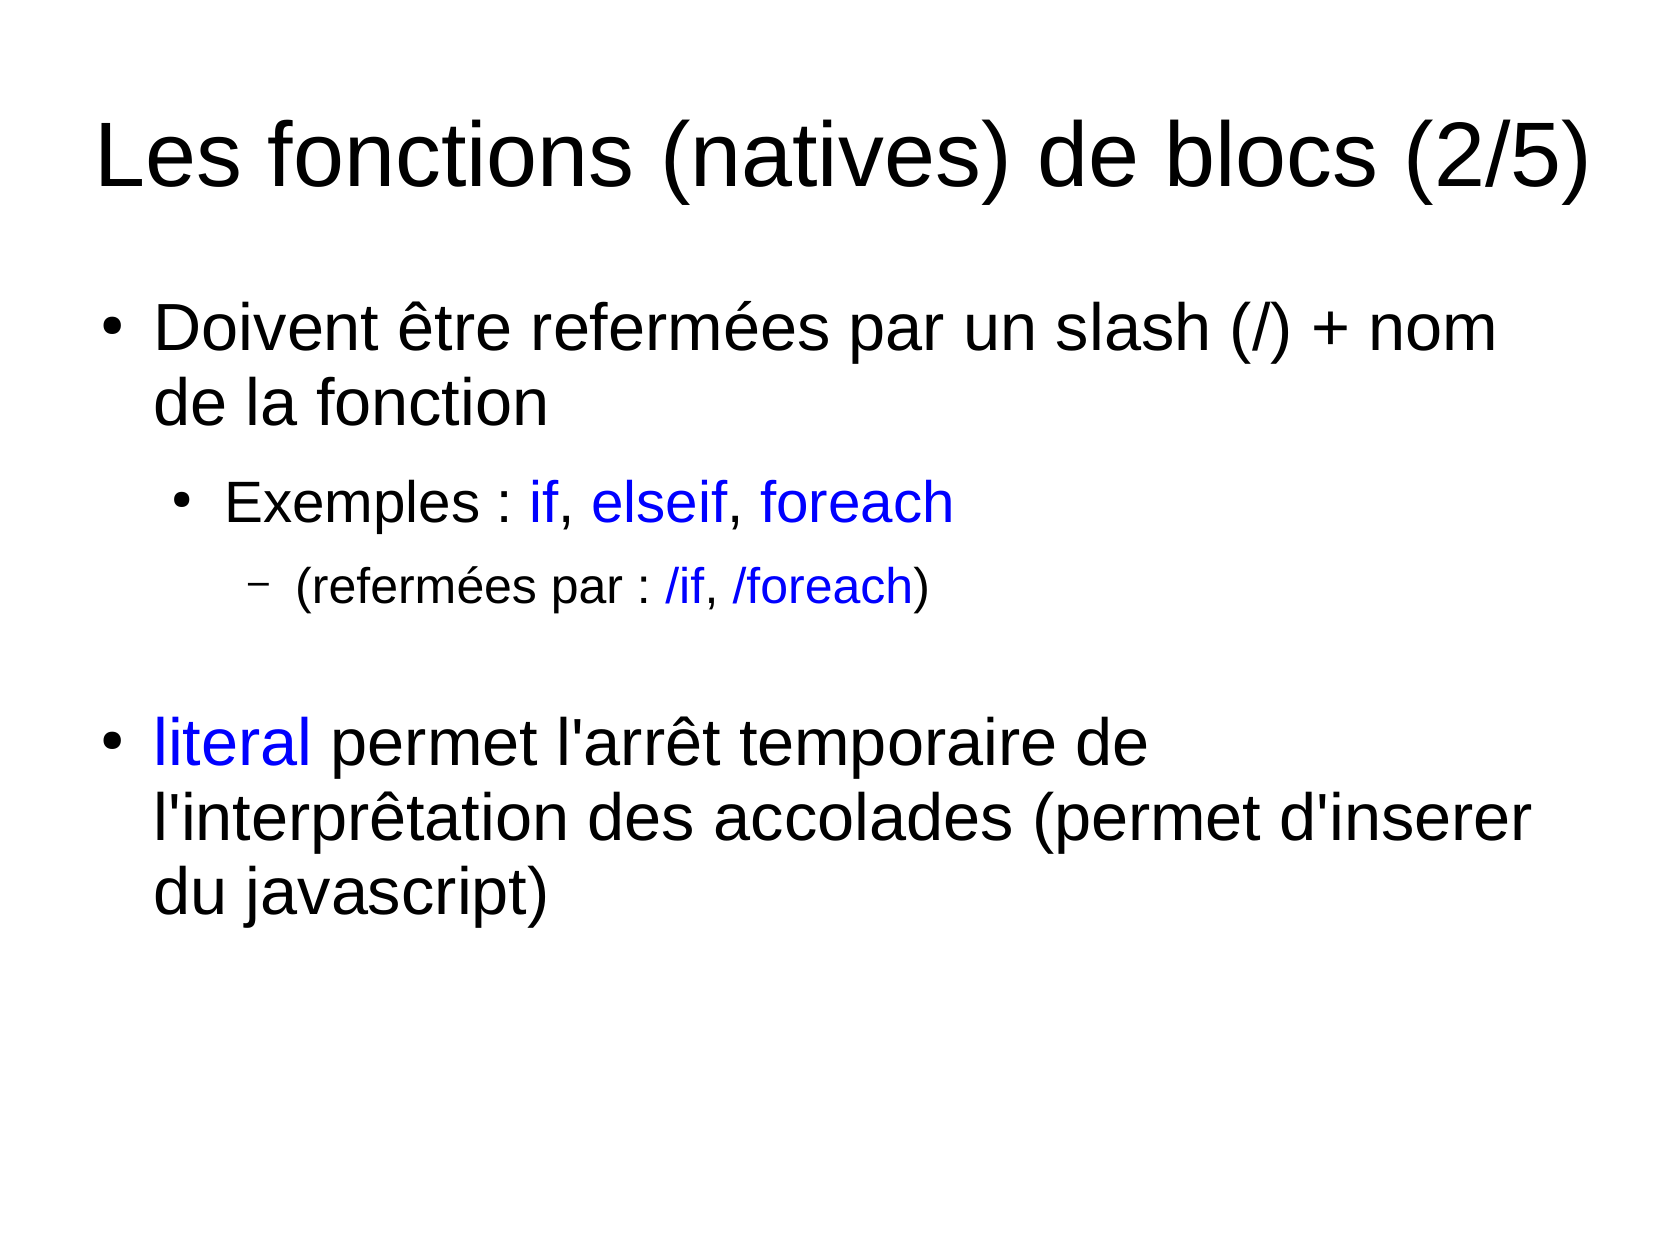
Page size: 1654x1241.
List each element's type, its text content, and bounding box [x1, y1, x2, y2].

title Les fonctions (natives) de blocs (2/5) [88, 59, 1601, 252]
list Doivent être refermées par un slash (/) + nom de la fonction Exemples : if, elseif, foreach (refermées par : /if, /foreach) literal permet l'arrêt temporaire de l'interprêtation des accolades (permet d'inserer du javascript) [82, 290, 1571, 1094]
